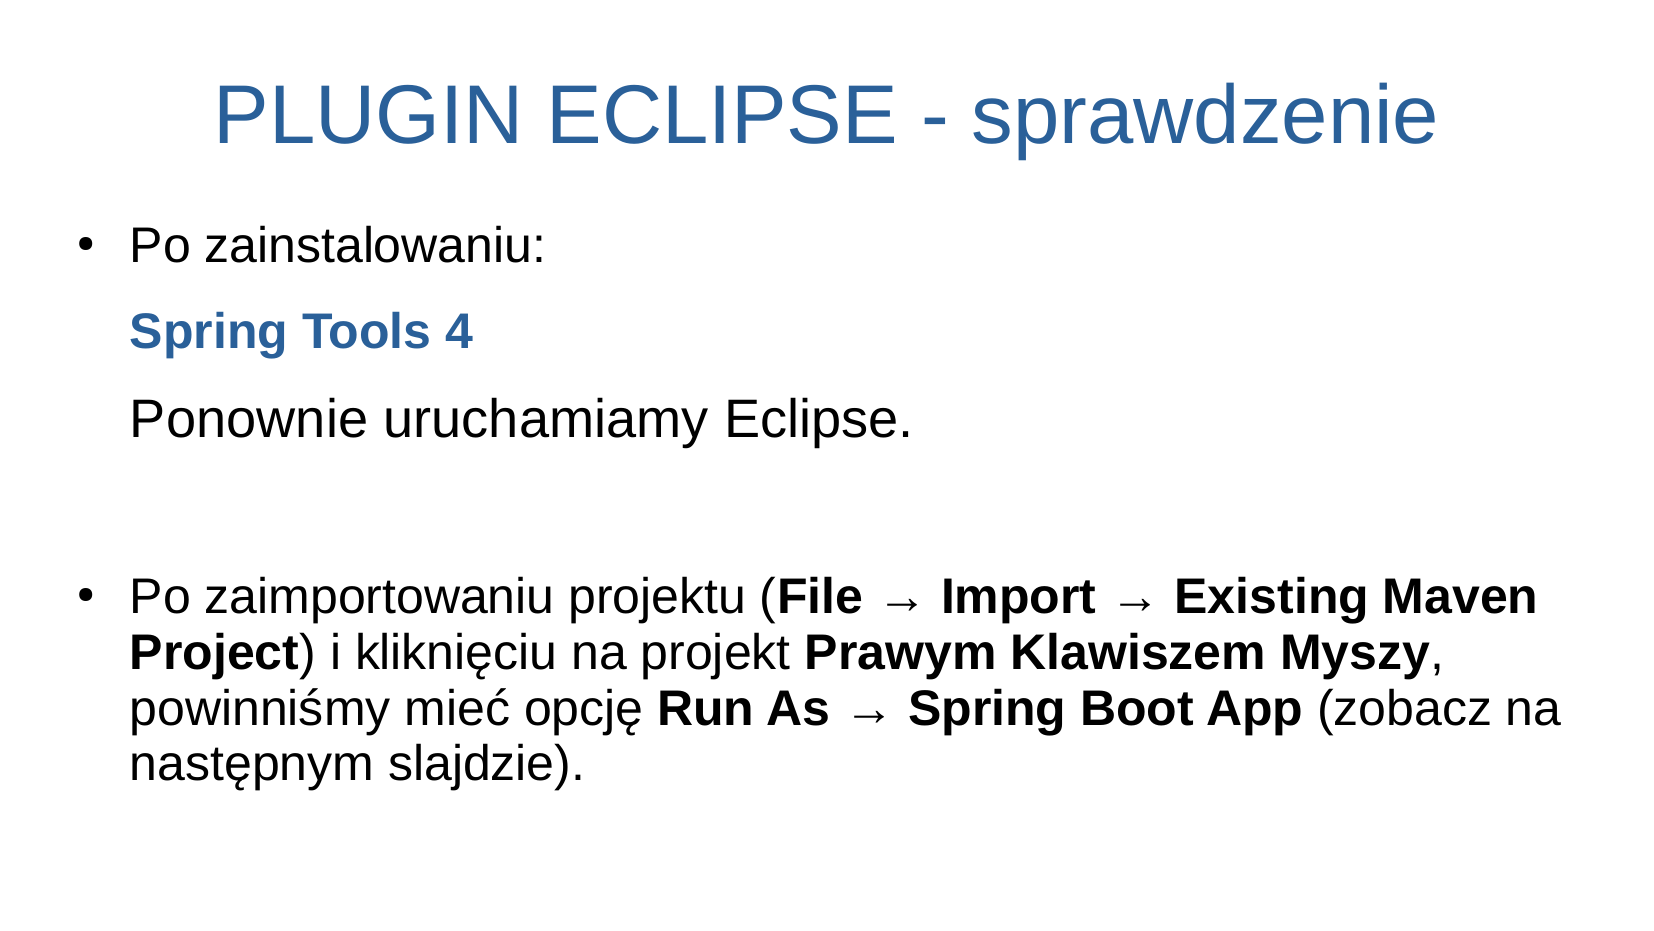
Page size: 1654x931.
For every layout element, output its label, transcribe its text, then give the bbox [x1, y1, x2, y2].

list Po zainstalowaniu: Spring Tools 4 Ponownie uruchamiamy Eclipse. Po zaimportowaniu projektu (File → Import → Existing Maven Project) i kliknięciu na projekt Prawym Klawiszem Myszy, powinniśmy mieć opcję Run As → Spring Boot App (zobacz na następnym slajdzie). [59, 217, 1601, 857]
title PLUGIN ECLIPSE - sprawdzenie [29, 30, 1625, 199]
